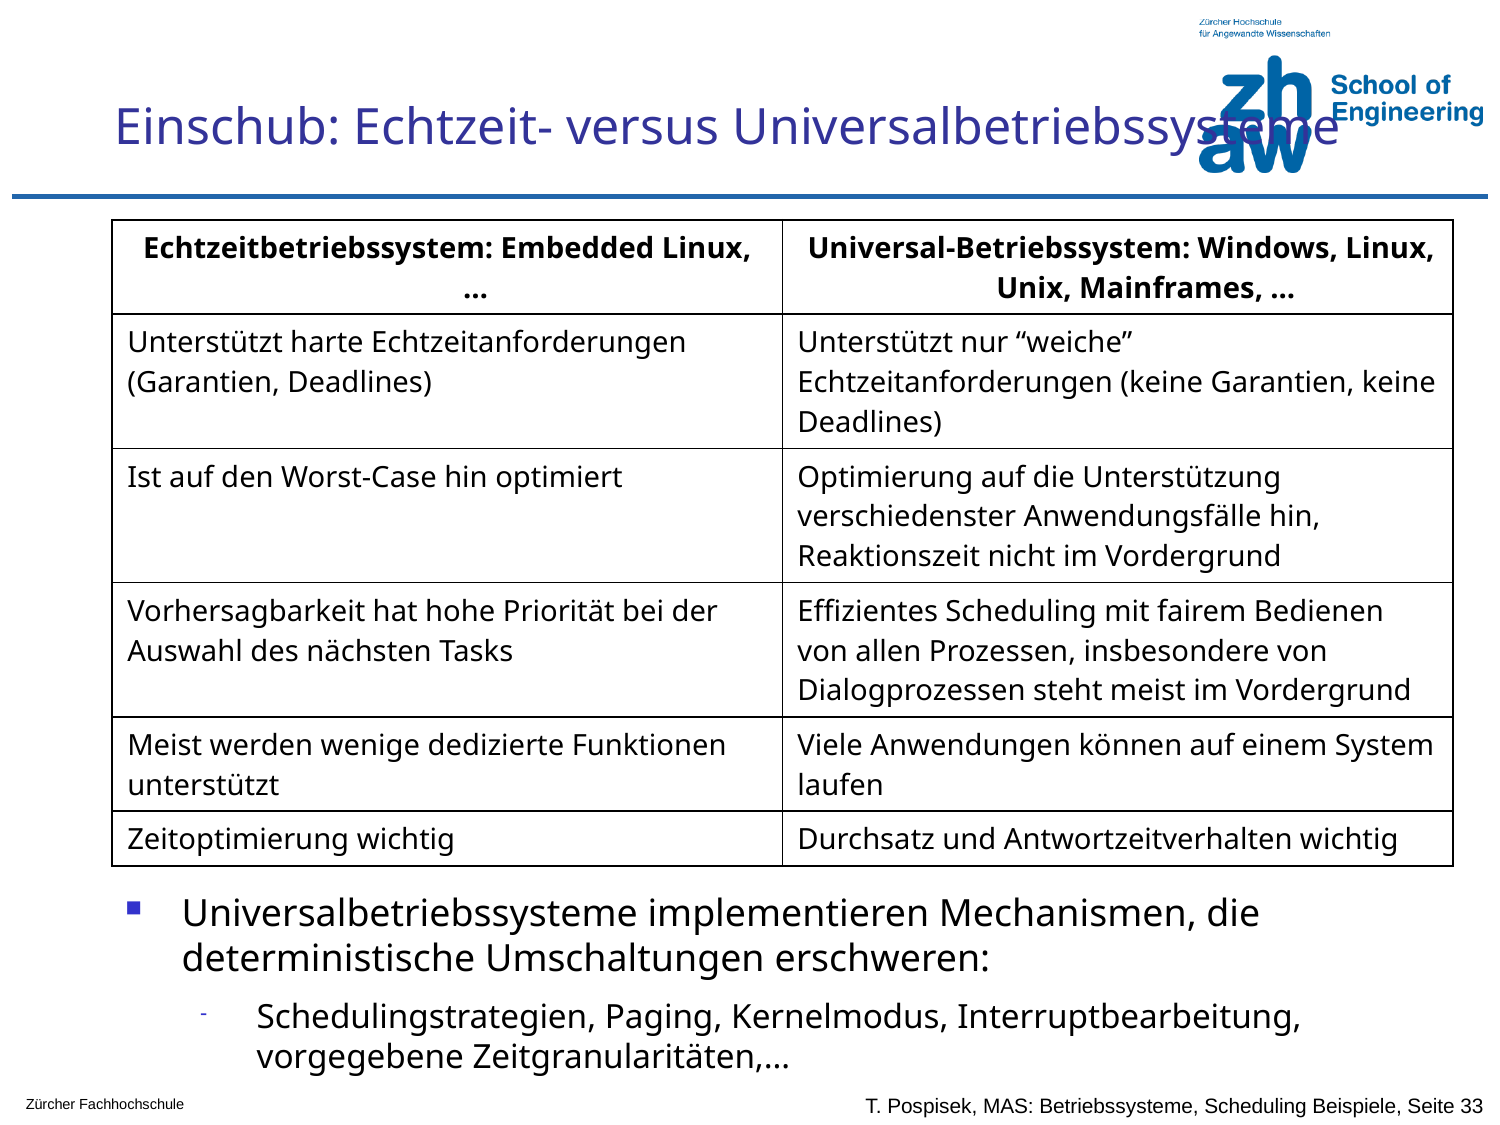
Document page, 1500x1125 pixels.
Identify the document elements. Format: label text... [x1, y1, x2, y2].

text_box Universalbetriebssysteme implementieren Mechanismen, die deterministische Umschaltungen erschweren: Schedulingstrategien, Paging, Kernelmodus, Interruptbearbeitung, vorgegebene Zeitgranularitäten,… [110, 881, 1353, 972]
table_cell Optimierung auf die Unterstützung verschiedenster Anwendungsfälle hin, Reaktionszeit nicht im Vordergrund [783, 449, 1452, 582]
table_cell Ist auf den Worst-Case hin optimiert [113, 449, 782, 582]
table_header Echtzeitbetriebssystem: Embedded Linux, … [113, 221, 782, 313]
table_cell Vorhersagbarkeit hat hohe Priorität bei der Auswahl des nächsten Tasks [113, 583, 782, 716]
table_cell Unterstützt harte Echtzeitanforderungen (Garantien, Deadlines) [113, 315, 782, 448]
table_cell Meist werden wenige dedizierte Funktionen unterstützt [113, 718, 782, 810]
table_header Universal-Betriebssystem: Windows, Linux, Unix, Mainframes, ... [783, 221, 1452, 313]
table_cell Effizientes Scheduling mit fairem Bedienen von allen Prozessen, insbesondere von Dialogprozessen steht meist im Vordergrund [783, 583, 1452, 716]
table_cell Durchsatz und Antwortzeitverhalten wichtig [783, 812, 1452, 865]
table_cell Viele Anwendungen können auf einem System laufen [783, 718, 1452, 810]
table_cell Zeitoptimierung wichtig [113, 812, 782, 865]
picture [1199, 19, 1483, 173]
title Einschub: Echtzeit- versus Universalbetriebssysteme [99, 50, 1379, 163]
table_cell Unterstützt nur “weiche” Echtzeitanforderungen (keine Garantien, keine Deadlines) [783, 315, 1452, 448]
